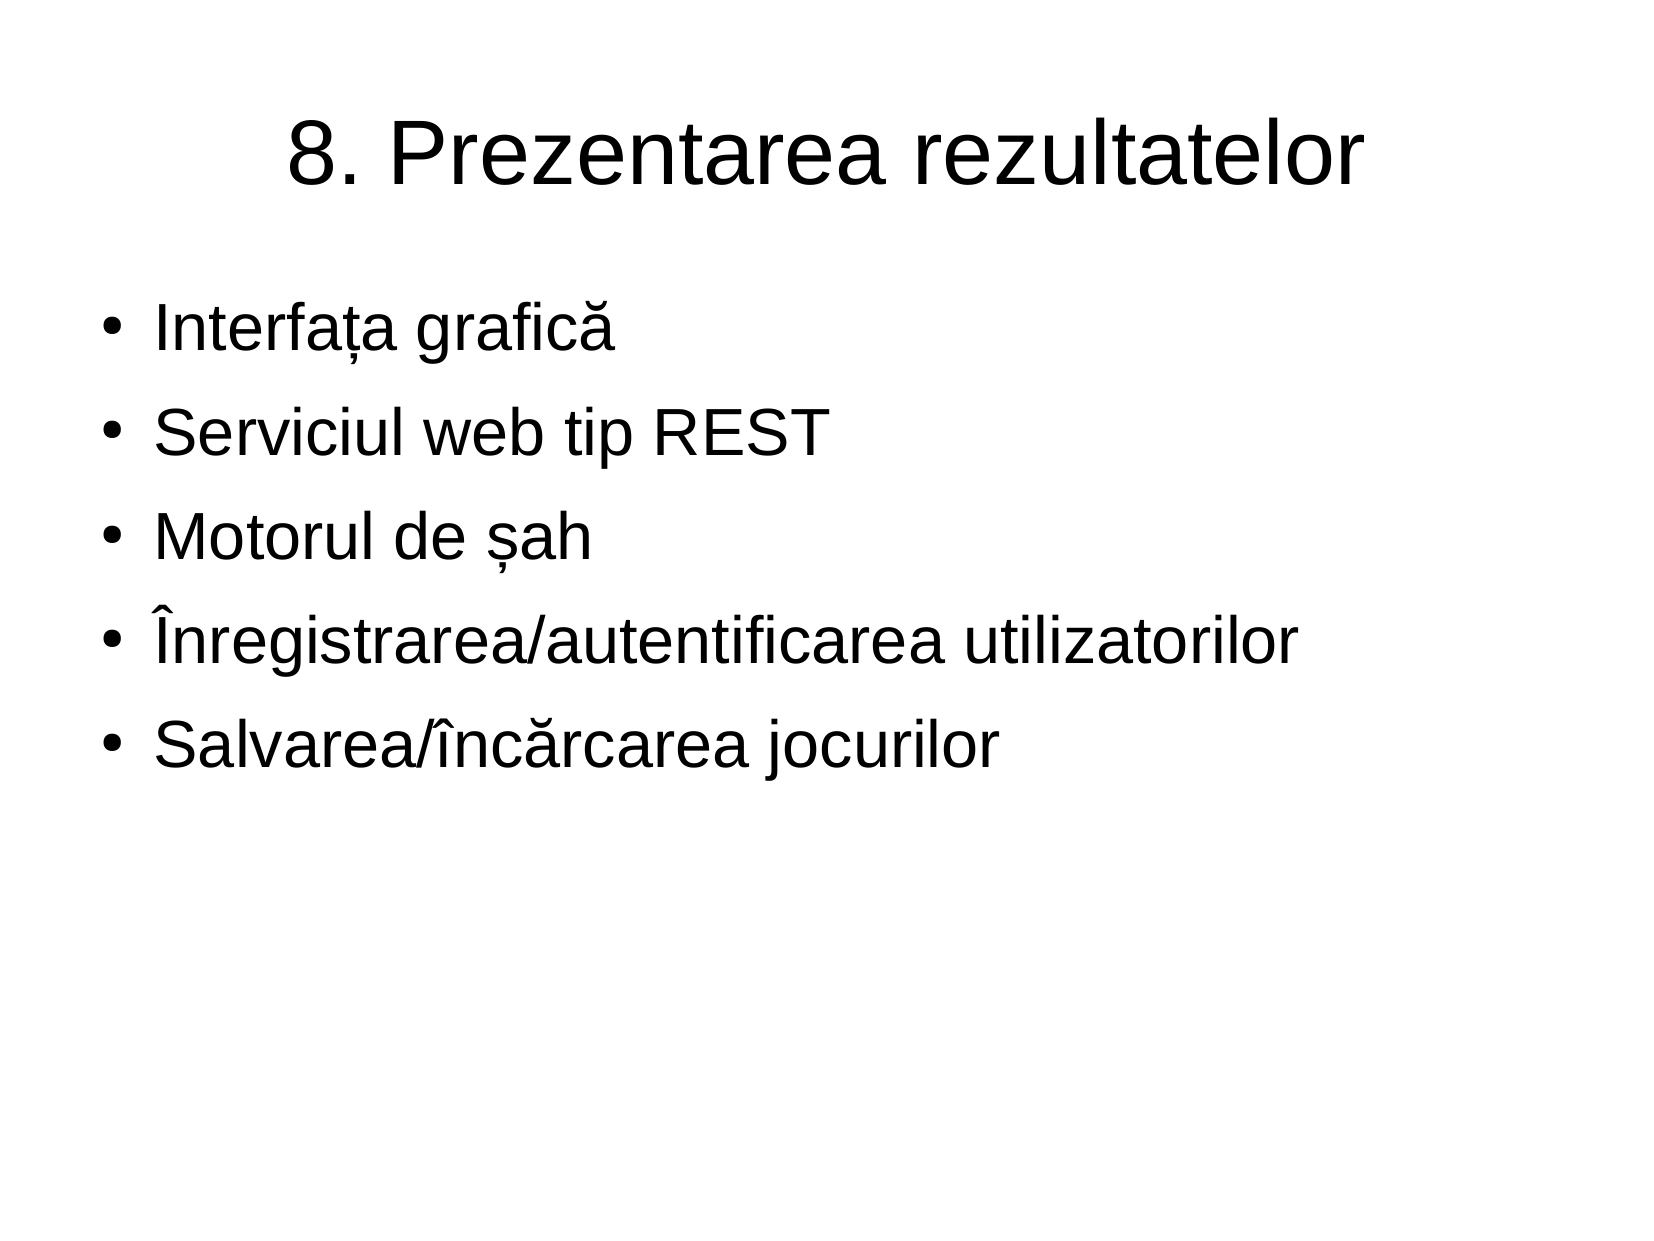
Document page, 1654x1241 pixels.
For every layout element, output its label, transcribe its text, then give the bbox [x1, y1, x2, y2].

list Interfața grafică Serviciul web tip REST Motorul de șah Înregistrarea/autentificarea utilizatorilor Salvarea/încărcarea jocurilor [82, 290, 1571, 1010]
title 8. Prezentarea rezultatelor [82, 49, 1571, 257]
